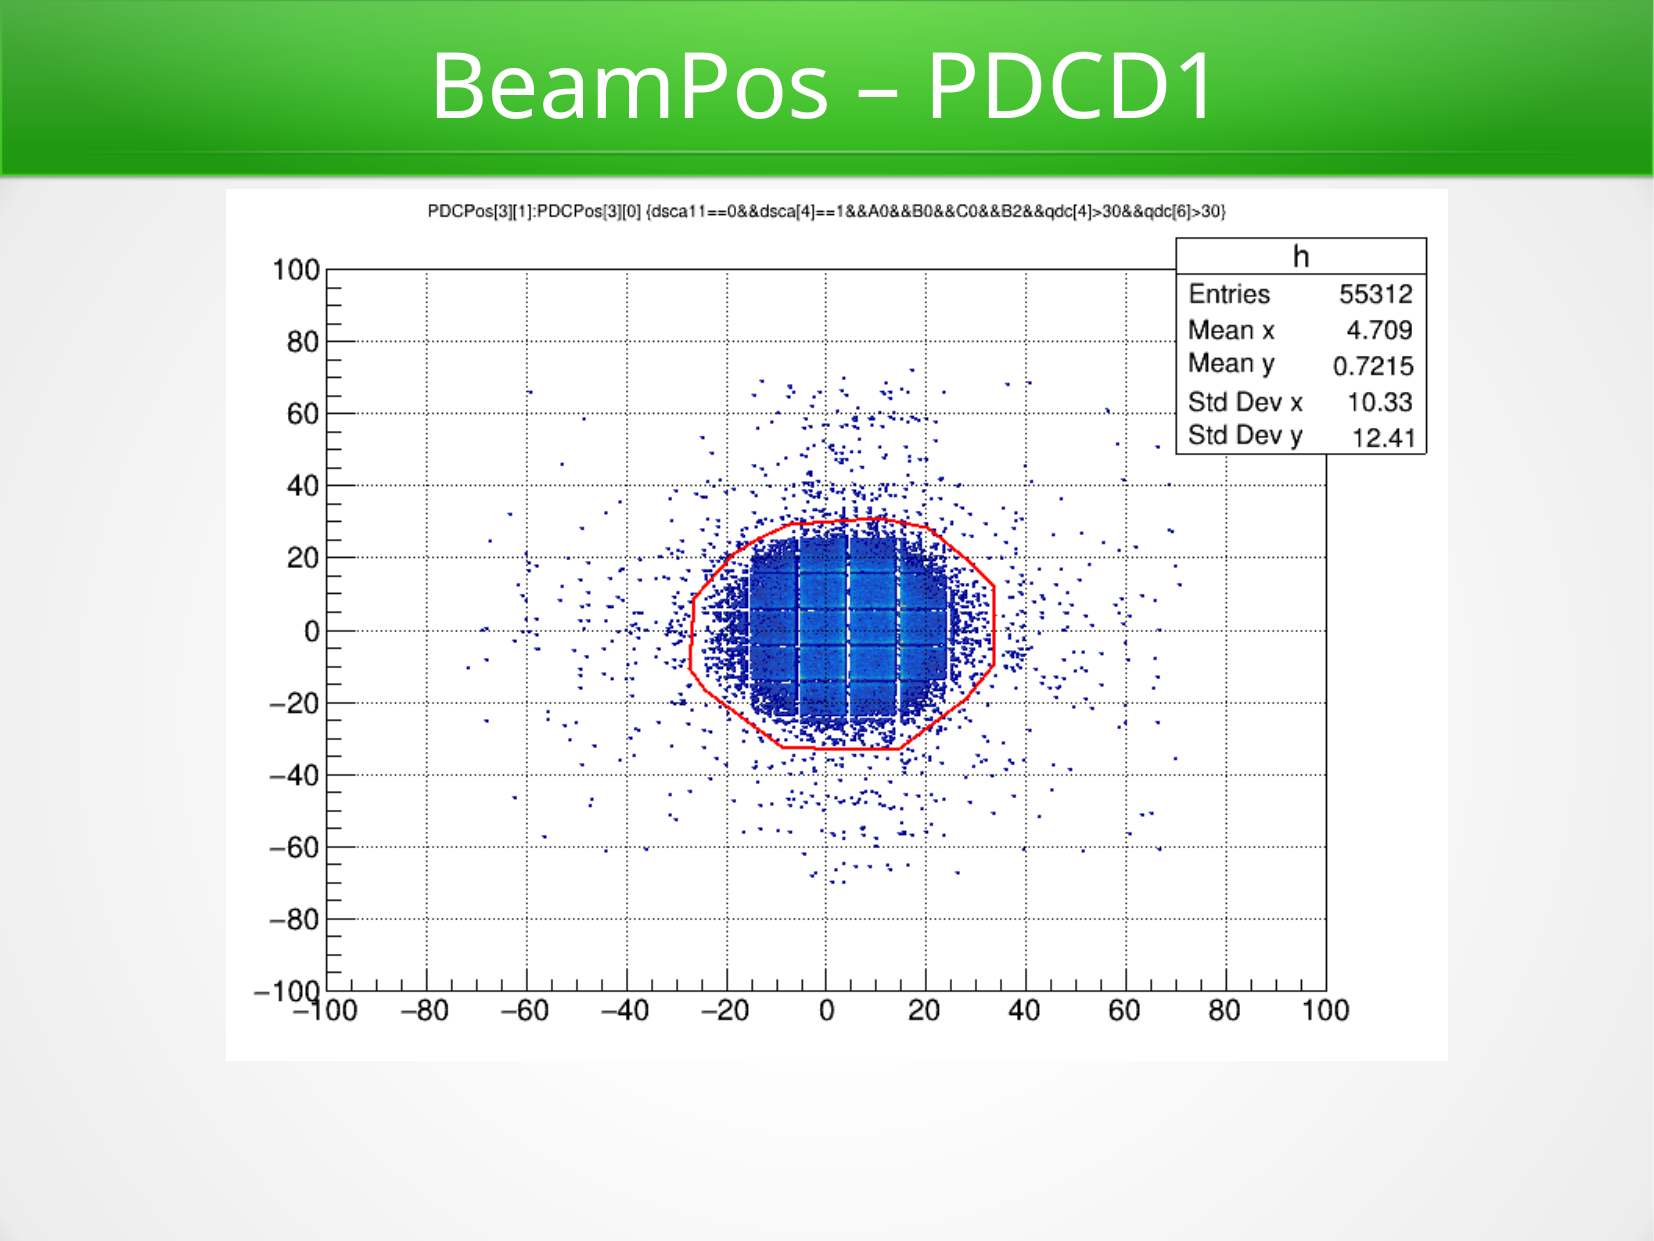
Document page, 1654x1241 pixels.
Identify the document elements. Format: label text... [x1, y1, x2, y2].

title BeamPos – PDCD1 [82, 11, 1571, 154]
picture [0, 0, 1654, 1241]
